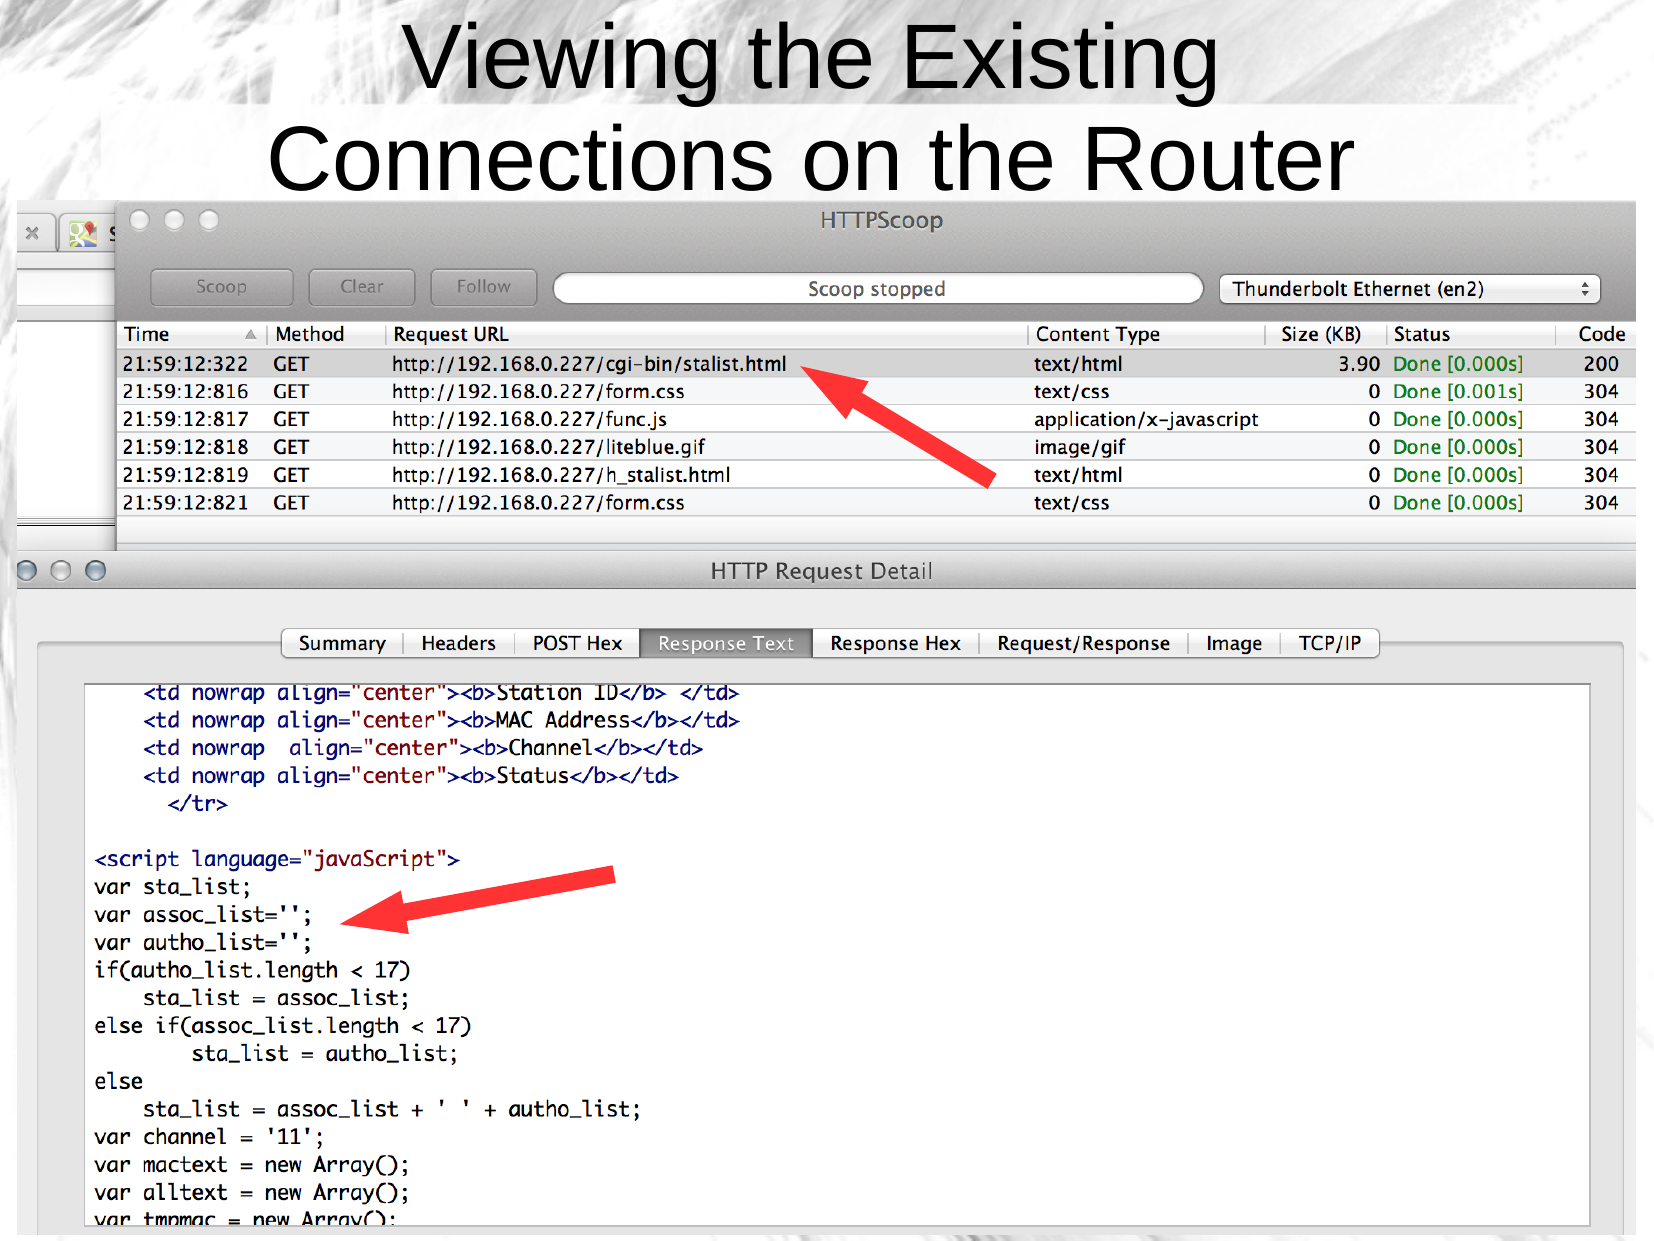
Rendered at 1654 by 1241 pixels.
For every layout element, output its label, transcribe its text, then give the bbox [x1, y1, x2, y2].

title Viewing the Existing Connections on the Router [118, 5, 1506, 200]
picture [0, 0, 1654, 1241]
